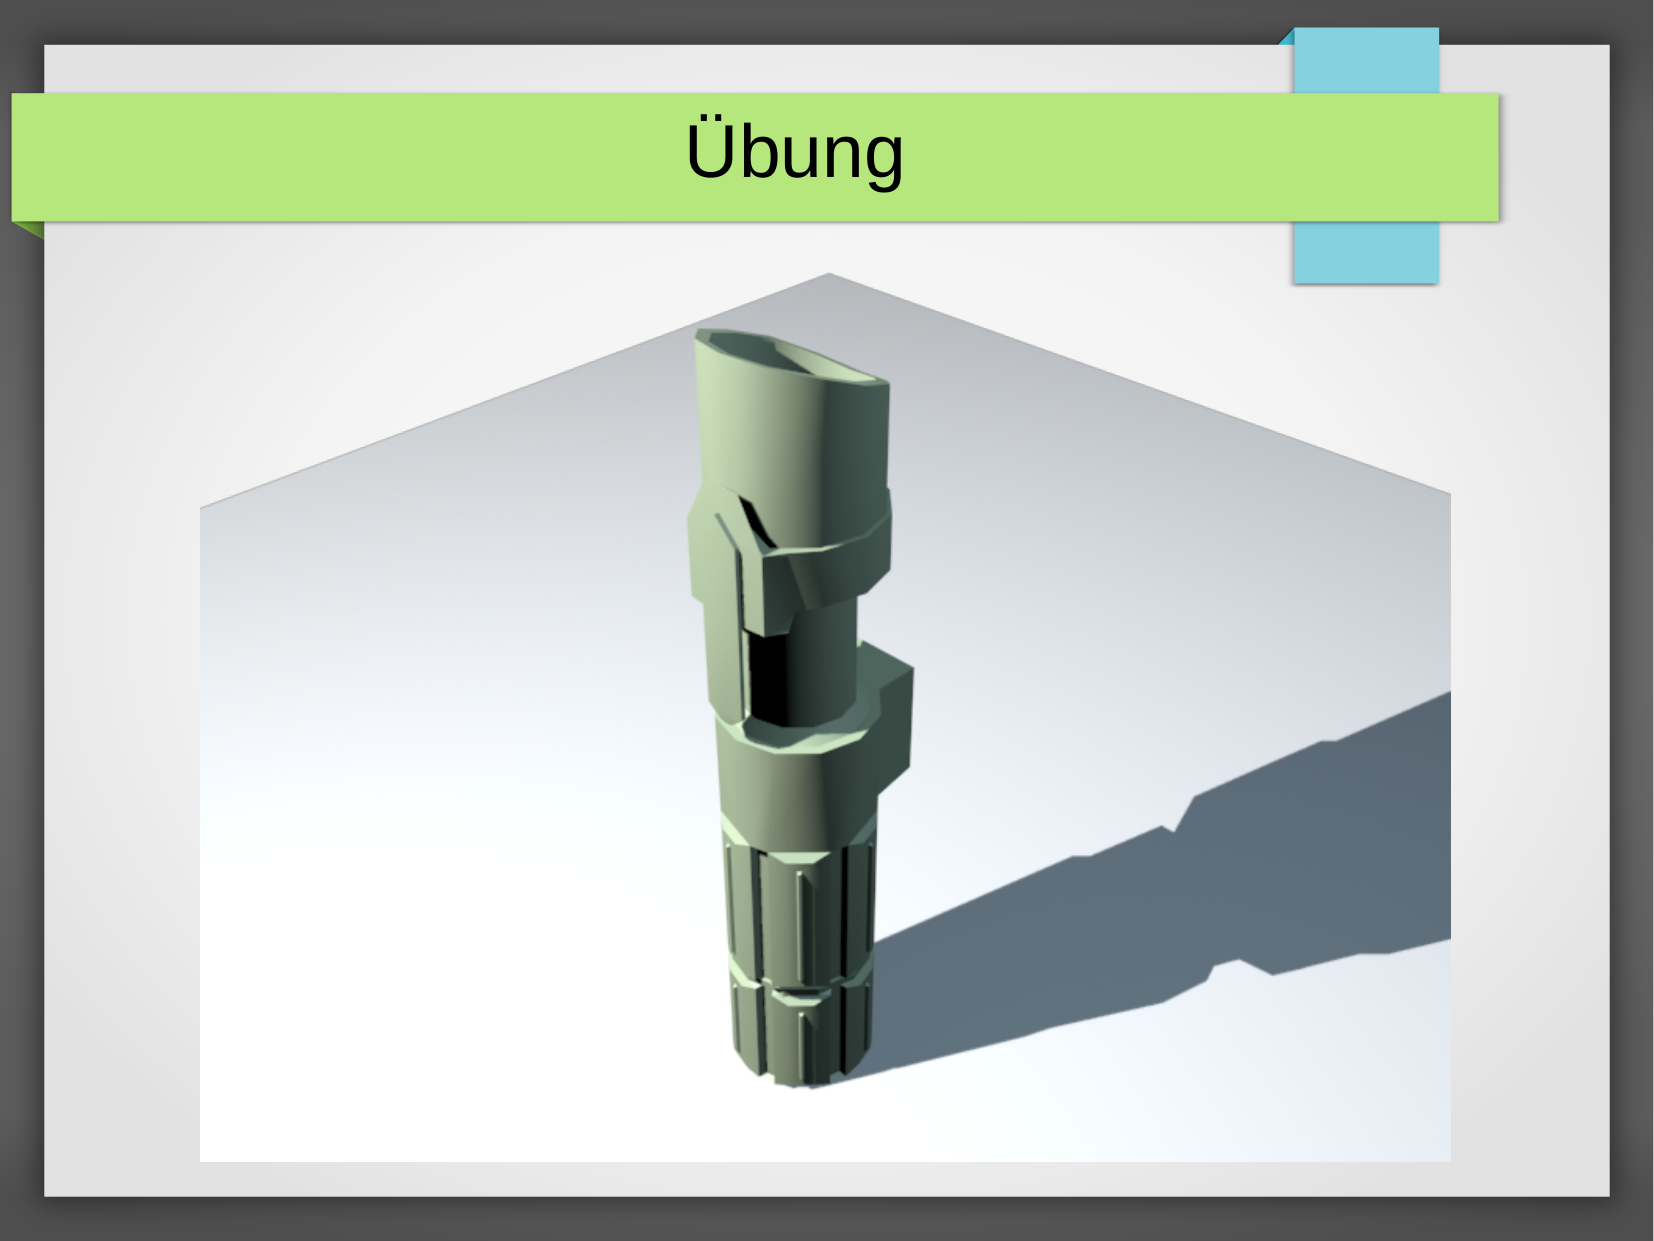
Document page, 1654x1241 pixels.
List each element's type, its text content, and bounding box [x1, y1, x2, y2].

picture [0, 0, 1654, 1241]
text_box Übung [670, 101, 922, 201]
